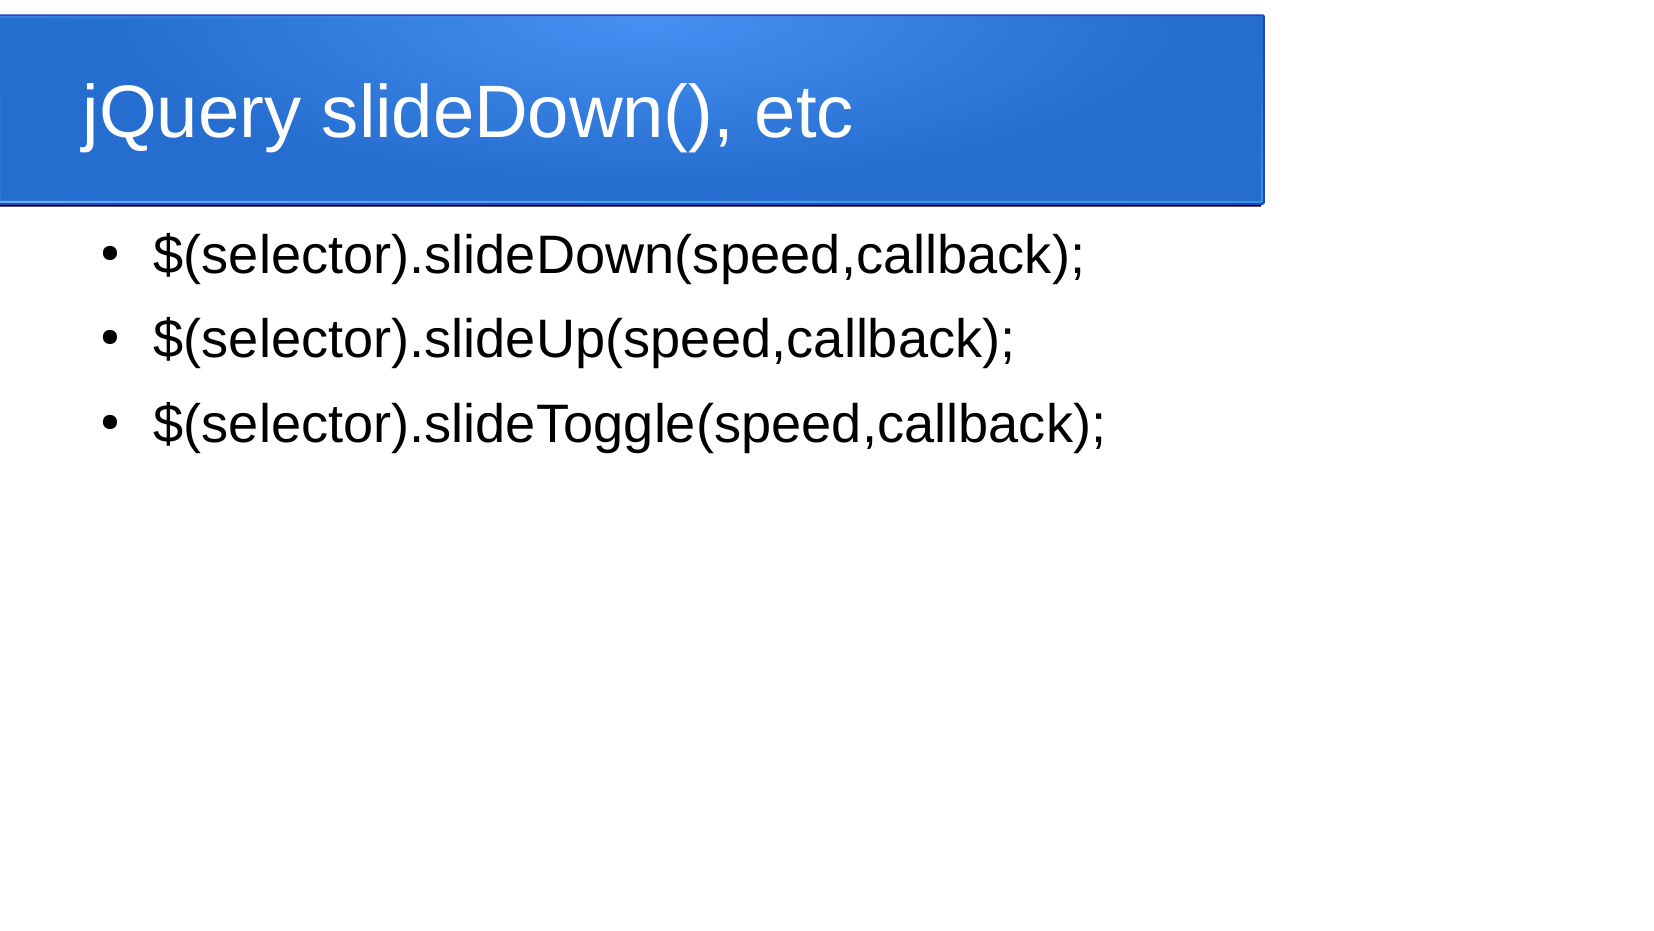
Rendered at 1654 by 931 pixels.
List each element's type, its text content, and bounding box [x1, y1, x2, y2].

list $(selector).slideDown(speed,callback); $(selector).slideUp(speed,callback); $(selector).slideToggle(speed,callback); [82, 224, 1571, 764]
title jQuery slideDown(), etc [82, 35, 1235, 189]
